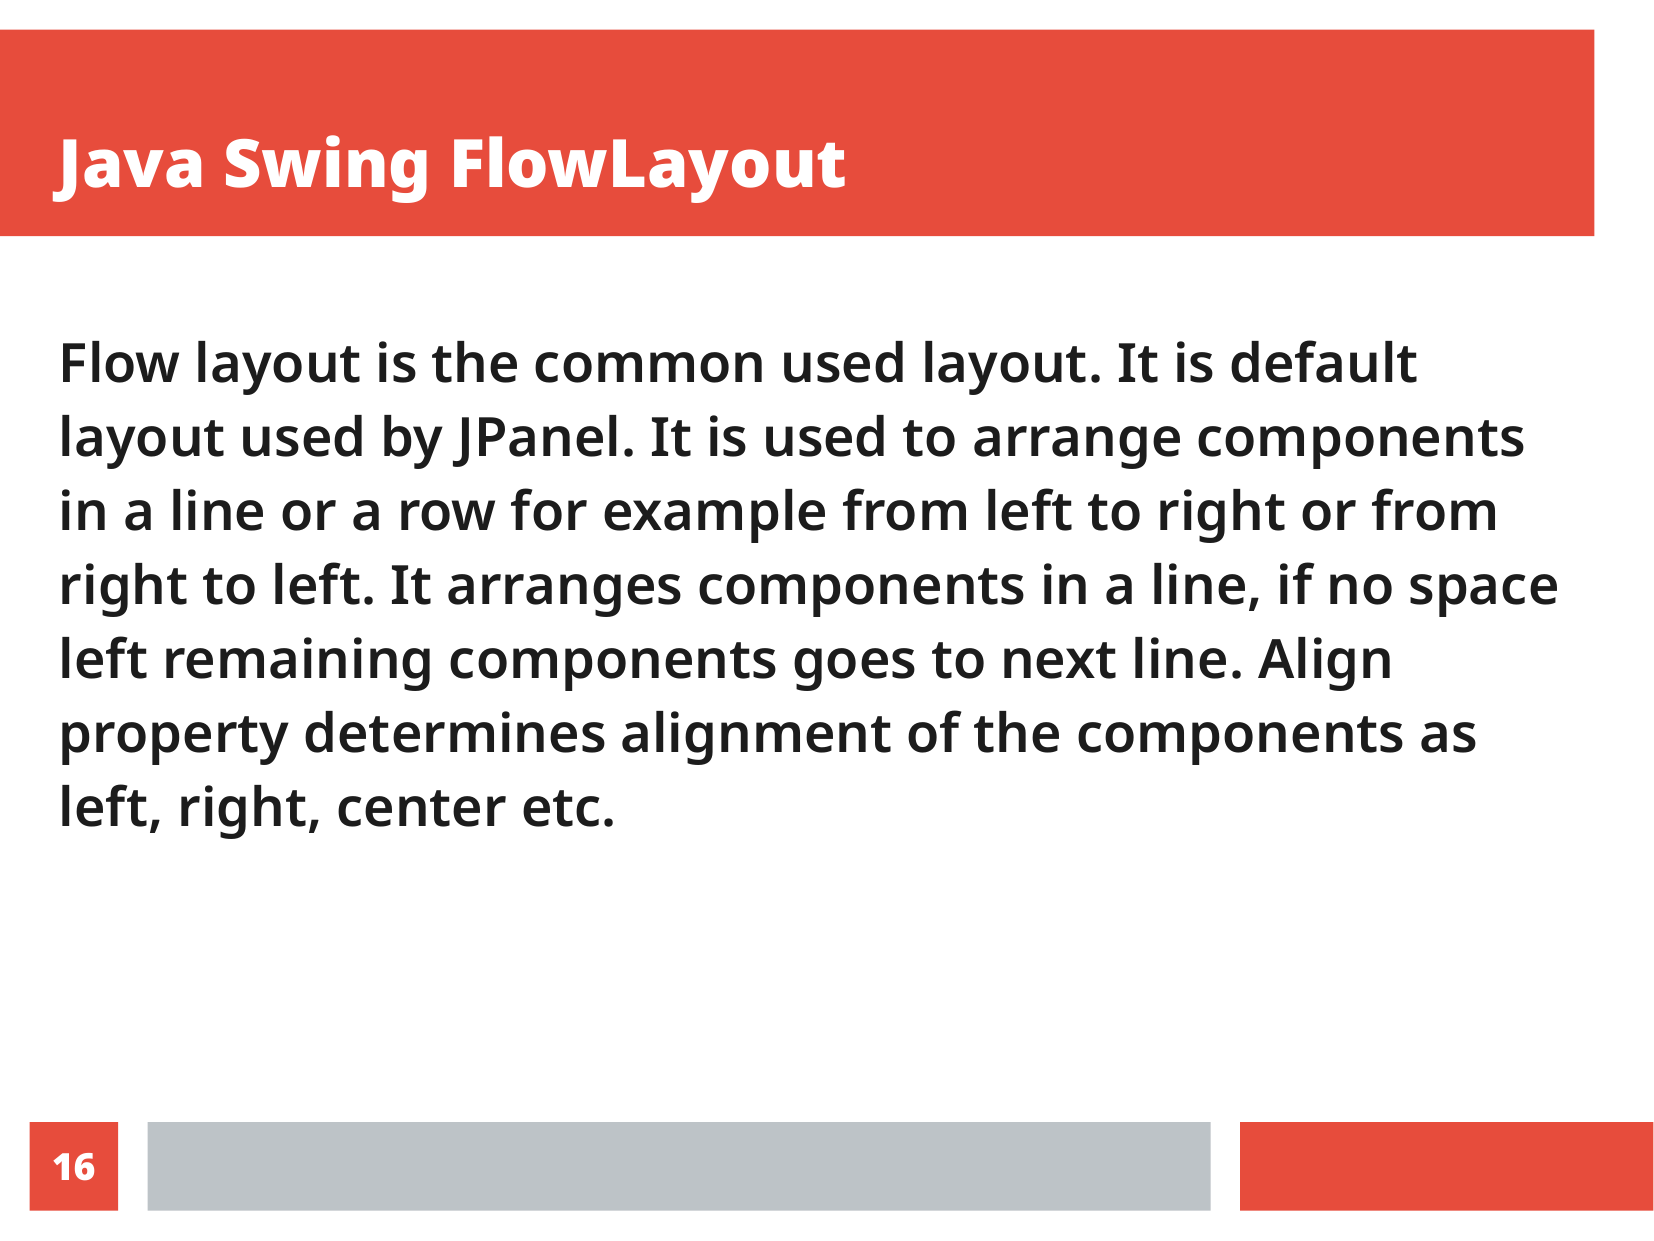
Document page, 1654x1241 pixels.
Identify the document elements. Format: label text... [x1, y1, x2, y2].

list Flow layout is the common used layout. It is default layout used by JPanel. It is used to arrange components in a line or a row for example from left to right or from right to left. It arranges components in a line, if no space left remaining components goes to next line. Align property determines alignment of the components as left, right, center etc. [59, 324, 1565, 1093]
title Java Swing FlowLayout [59, 59, 1595, 207]
